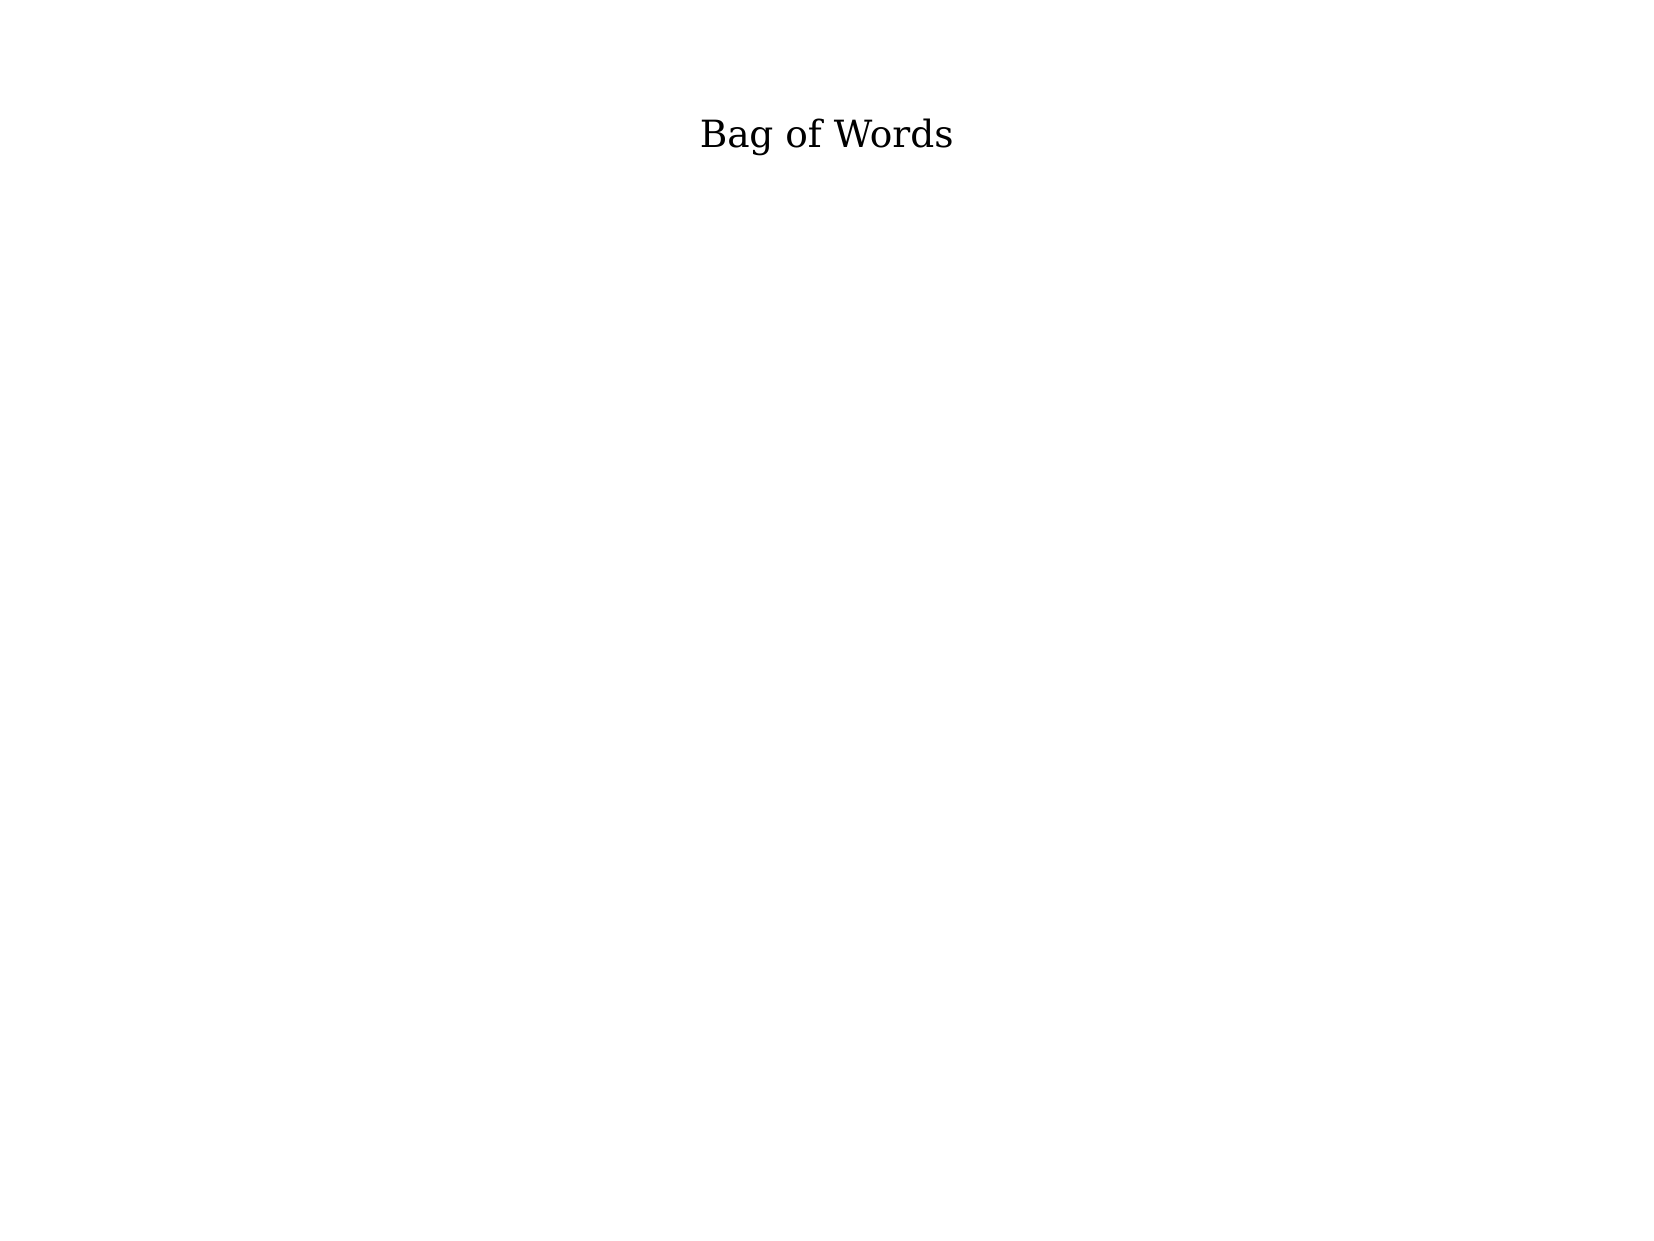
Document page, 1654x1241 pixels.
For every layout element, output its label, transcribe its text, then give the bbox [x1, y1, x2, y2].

text_box Bag of Words [685, 105, 969, 164]
